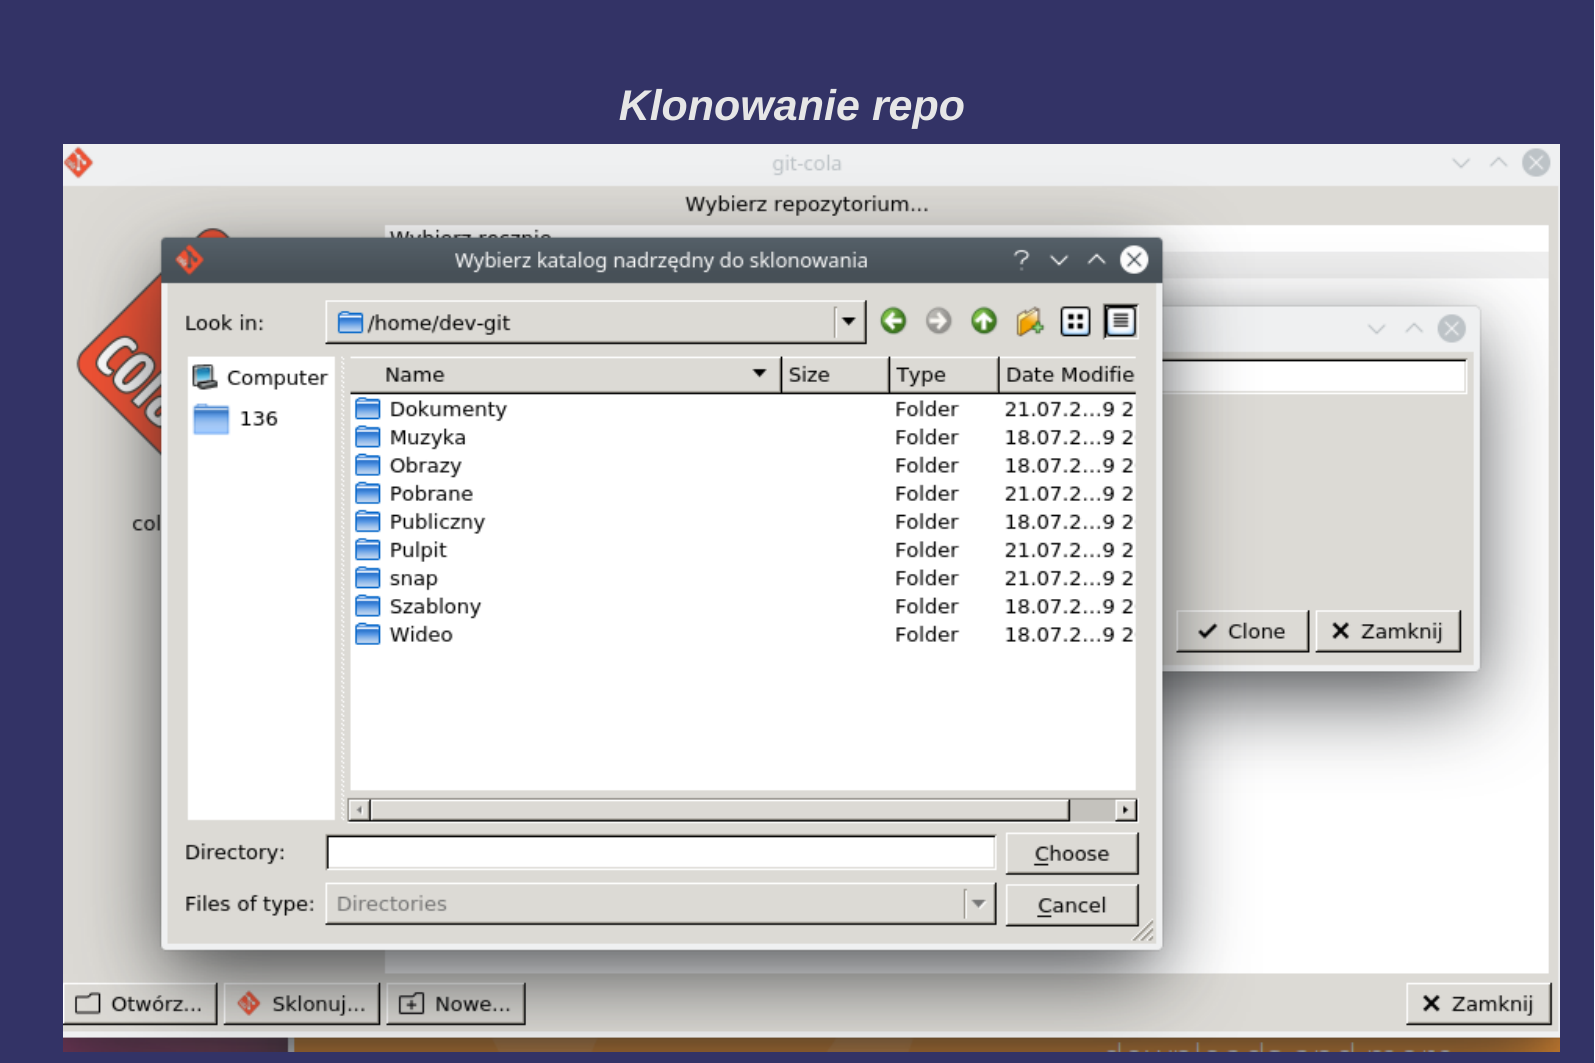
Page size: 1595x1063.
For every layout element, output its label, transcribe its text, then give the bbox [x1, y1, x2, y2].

title Klonowanie repo [117, 16, 1479, 144]
picture [63, 144, 1560, 1052]
